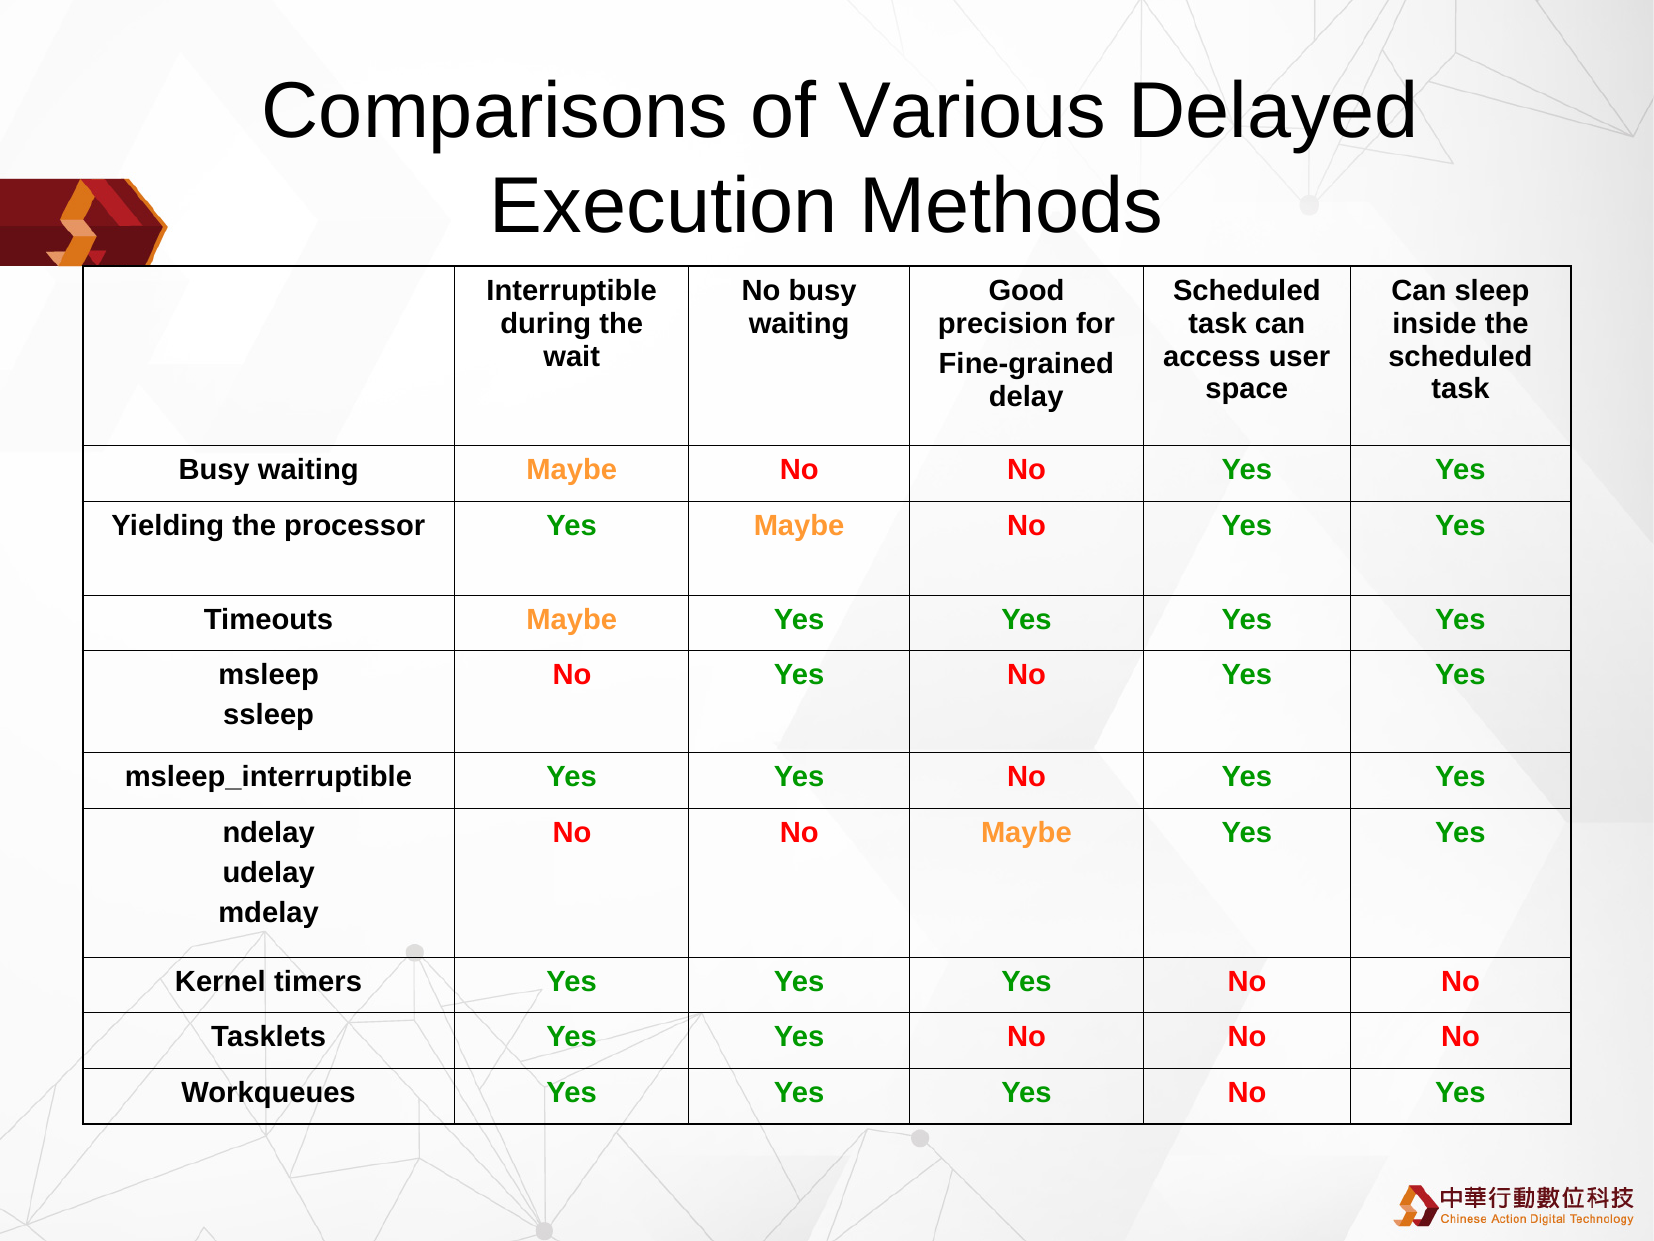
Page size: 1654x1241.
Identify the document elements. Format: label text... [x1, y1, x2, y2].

table_cell No [910, 446, 1143, 501]
table_cell No [455, 651, 688, 752]
table_cell Yes [1351, 753, 1570, 808]
table_cell Yes [689, 958, 909, 1012]
table_cell No [689, 446, 909, 501]
table_header [84, 267, 454, 445]
table_cell No [910, 651, 1143, 752]
table_cell No [1351, 958, 1570, 1012]
table_cell Yes [689, 1013, 909, 1068]
table_cell Yes [1144, 502, 1350, 595]
table_header Scheduled task can access user space [1144, 267, 1350, 445]
table_cell No [1144, 1069, 1350, 1123]
table_cell Timeouts [84, 596, 454, 650]
table_cell Maybe [455, 596, 688, 650]
table_cell No [910, 502, 1143, 595]
table_cell Yes [1351, 651, 1570, 752]
table_cell No [1144, 1013, 1350, 1068]
table_cell Yes [1144, 809, 1350, 957]
table_cell No [689, 809, 909, 957]
table_cell Yes [455, 1013, 688, 1068]
table_header No busy waiting [689, 267, 909, 445]
table_cell No [1351, 1013, 1570, 1068]
picture [0, 0, 1654, 1241]
table_cell Maybe [910, 809, 1143, 957]
table_cell Workqueues [84, 1069, 454, 1123]
table_cell Maybe [689, 502, 909, 595]
table_cell No [1144, 958, 1350, 1012]
table_cell Yielding the processor [84, 502, 454, 595]
table_cell Maybe [455, 446, 688, 501]
table_cell Yes [689, 753, 909, 808]
table_cell Yes [1144, 596, 1350, 650]
table_cell Yes [1351, 1069, 1570, 1123]
title Comparisons of Various Delayed Execution Methods [82, 50, 1571, 257]
table_cell Yes [1144, 446, 1350, 501]
table_cell Yes [689, 651, 909, 752]
table_cell Yes [1351, 502, 1570, 595]
table_header Interruptible during the wait [455, 267, 688, 445]
table_cell Yes [689, 1069, 909, 1123]
table_cell ndelay udelay mdelay [84, 809, 454, 957]
table_cell Yes [910, 958, 1143, 1012]
table_cell msleep_interruptible [84, 753, 454, 808]
table_cell No [910, 753, 1143, 808]
table_cell Yes [910, 596, 1143, 650]
table_cell Yes [1144, 651, 1350, 752]
table_cell Yes [1351, 596, 1570, 650]
table_header Can sleep inside the scheduled task [1351, 267, 1570, 445]
table_cell Yes [455, 502, 688, 595]
table_cell No [455, 809, 688, 957]
table_cell Yes [1351, 446, 1570, 501]
table_cell Yes [910, 1069, 1143, 1123]
table_cell Yes [455, 753, 688, 808]
table_cell Yes [689, 596, 909, 650]
table_cell Yes [455, 1069, 688, 1123]
table_cell Yes [1351, 809, 1570, 957]
table_cell Kernel timers [84, 958, 454, 1012]
table_cell Tasklets [84, 1013, 454, 1068]
table_header Good precision for Fine-grained delay [910, 267, 1143, 445]
table_cell Yes [455, 958, 688, 1012]
table_cell Busy waiting [84, 446, 454, 501]
table_cell msleep ssleep [84, 651, 454, 752]
table_cell No [910, 1013, 1143, 1068]
table_cell Yes [1144, 753, 1350, 808]
